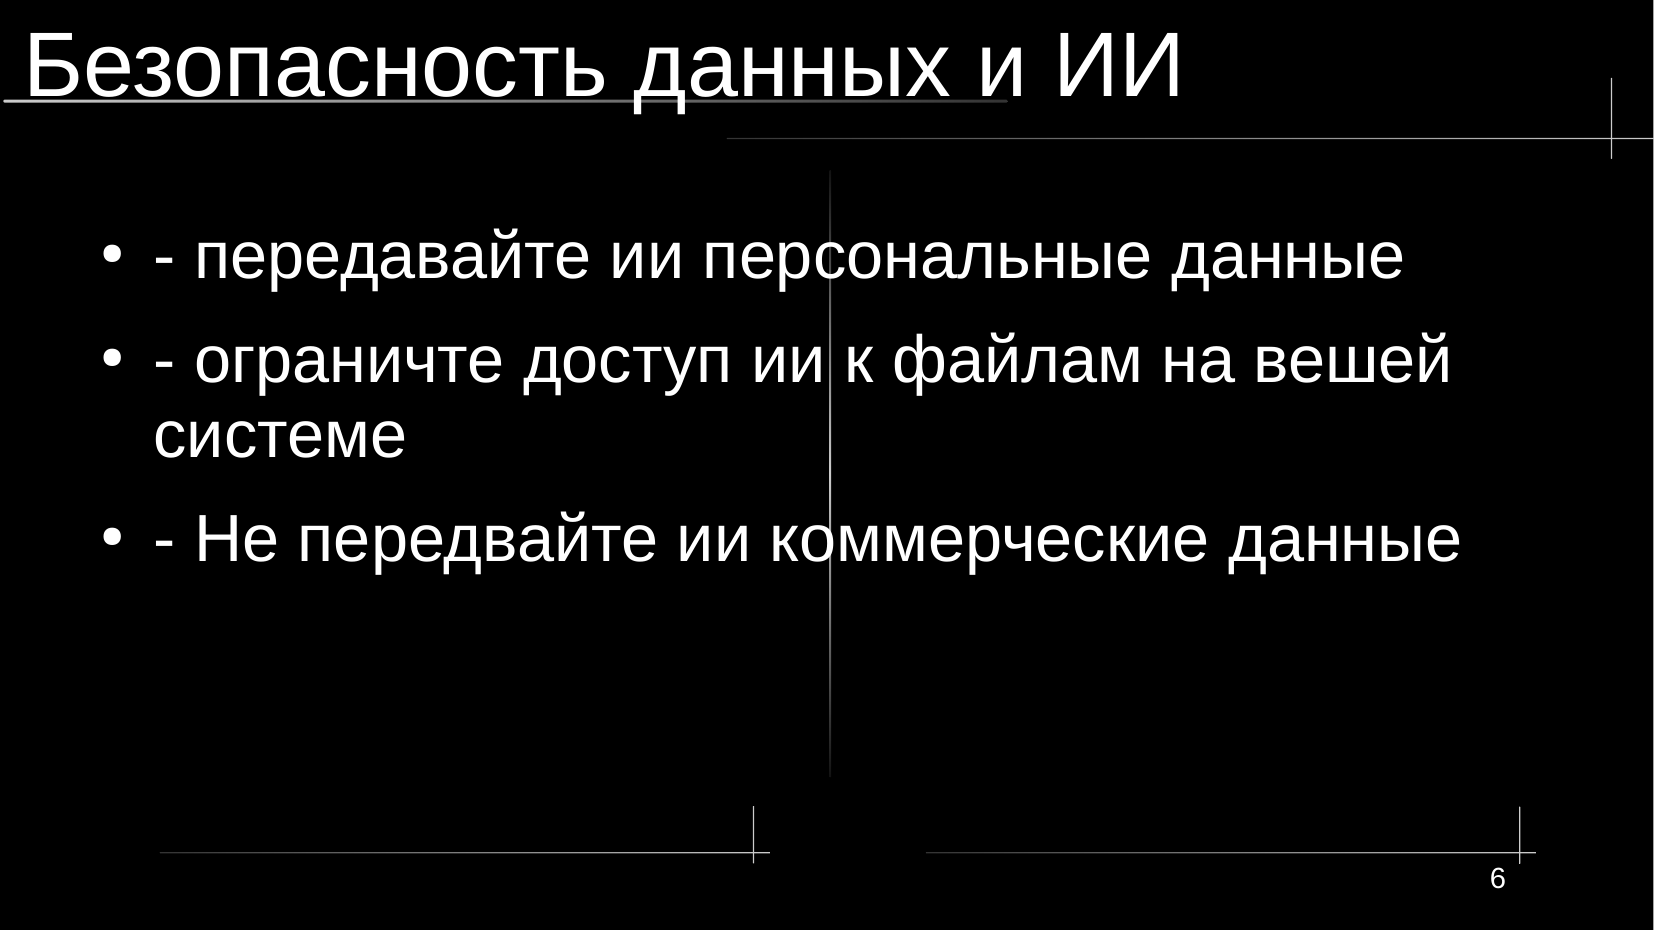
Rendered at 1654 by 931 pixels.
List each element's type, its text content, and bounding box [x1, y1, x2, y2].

list - передавайте ии персональные данные - ограничте доступ ии к файлам на вешей системе - Не передвайте ии коммерческие данные [82, 217, 1571, 758]
title Безопасность данных и ИИ [23, 11, 1589, 119]
